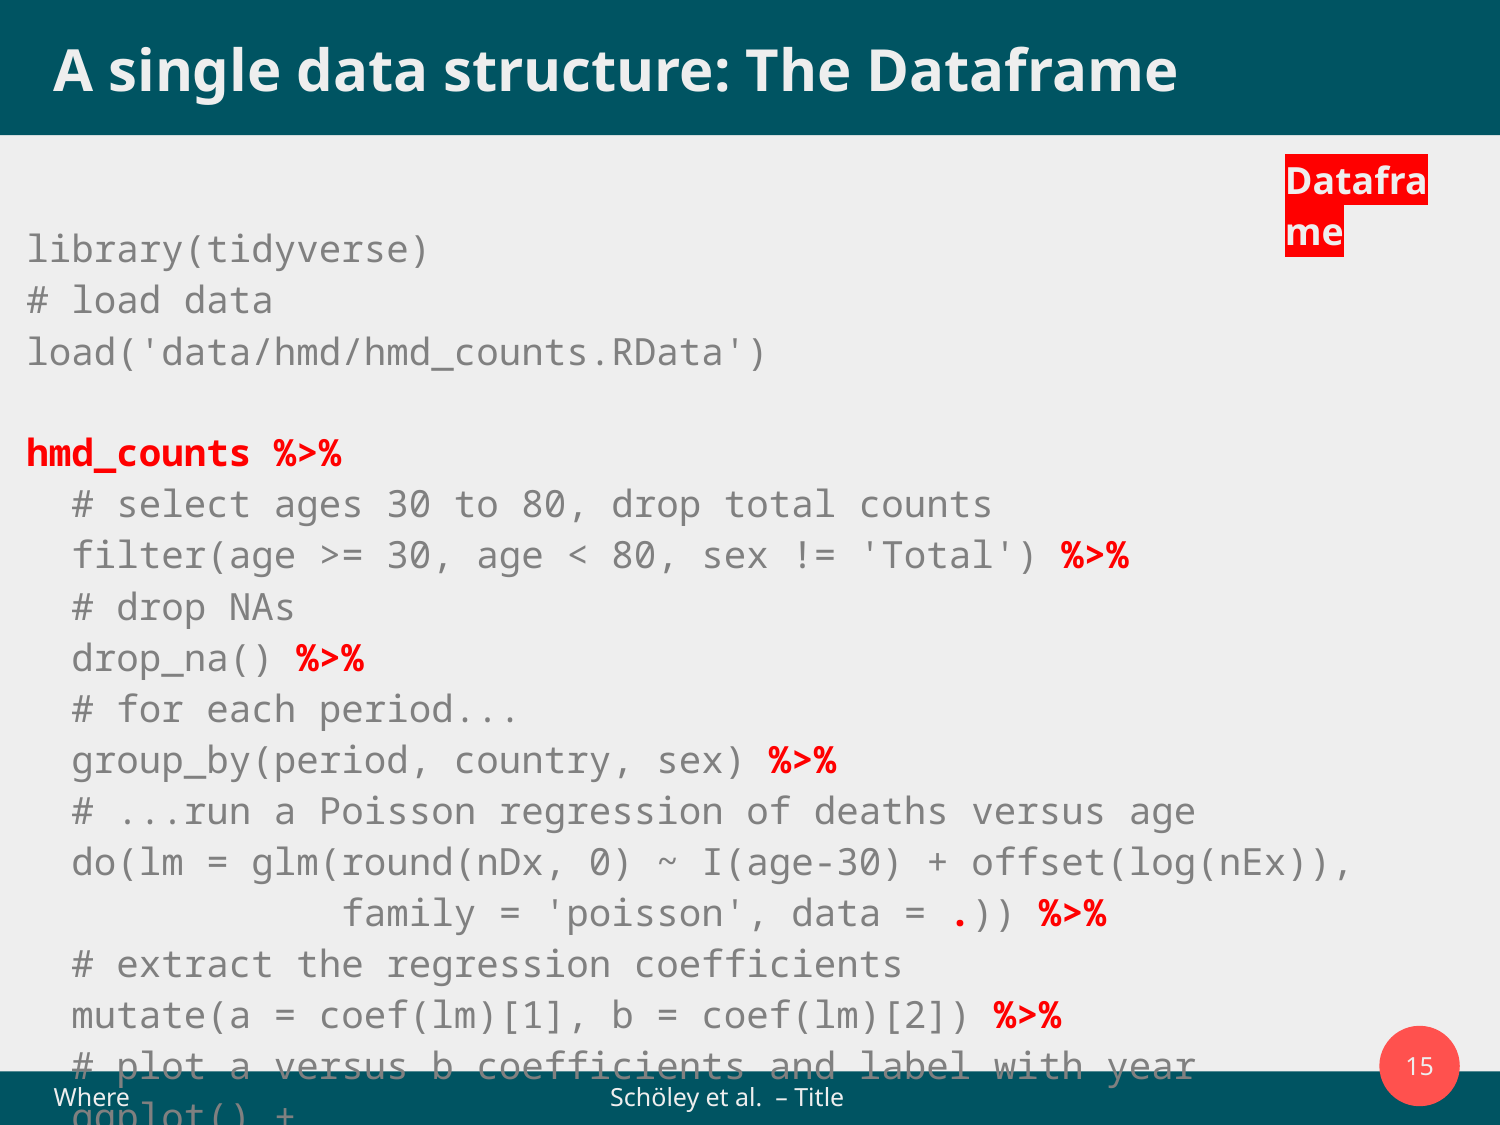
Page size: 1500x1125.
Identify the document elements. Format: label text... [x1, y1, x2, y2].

text_box library(tidyverse) # load data load('data/hmd/hmd_counts.RData') hmd_counts %>% # select ages 30 to 80, drop total counts filter(age >= 30, age < 80, sex != 'Total') %>% # drop NAs drop_na() %>% # for each period... group_by(period, country, sex) %>% # ...run a Poisson regression of deaths versus age do(lm = glm(round(nDx, 0) ~ I(age-30) + offset(log(nEx)), family = 'poisson', data = .)) %>% # extract the regression coefficients mutate(a = coef(lm)[1], b = coef(lm)[2]) %>% # plot a versus b coefficients and label with year ggplot() + geom_point(aes(x = a, y = b), shape = 1, size = 3) + labs(title = 'Gompertz correlation') [11, 215, 1489, 986]
text_box Dataframe [1270, 147, 1480, 212]
title A single data structure: The Dataframe [53, 0, 1447, 141]
